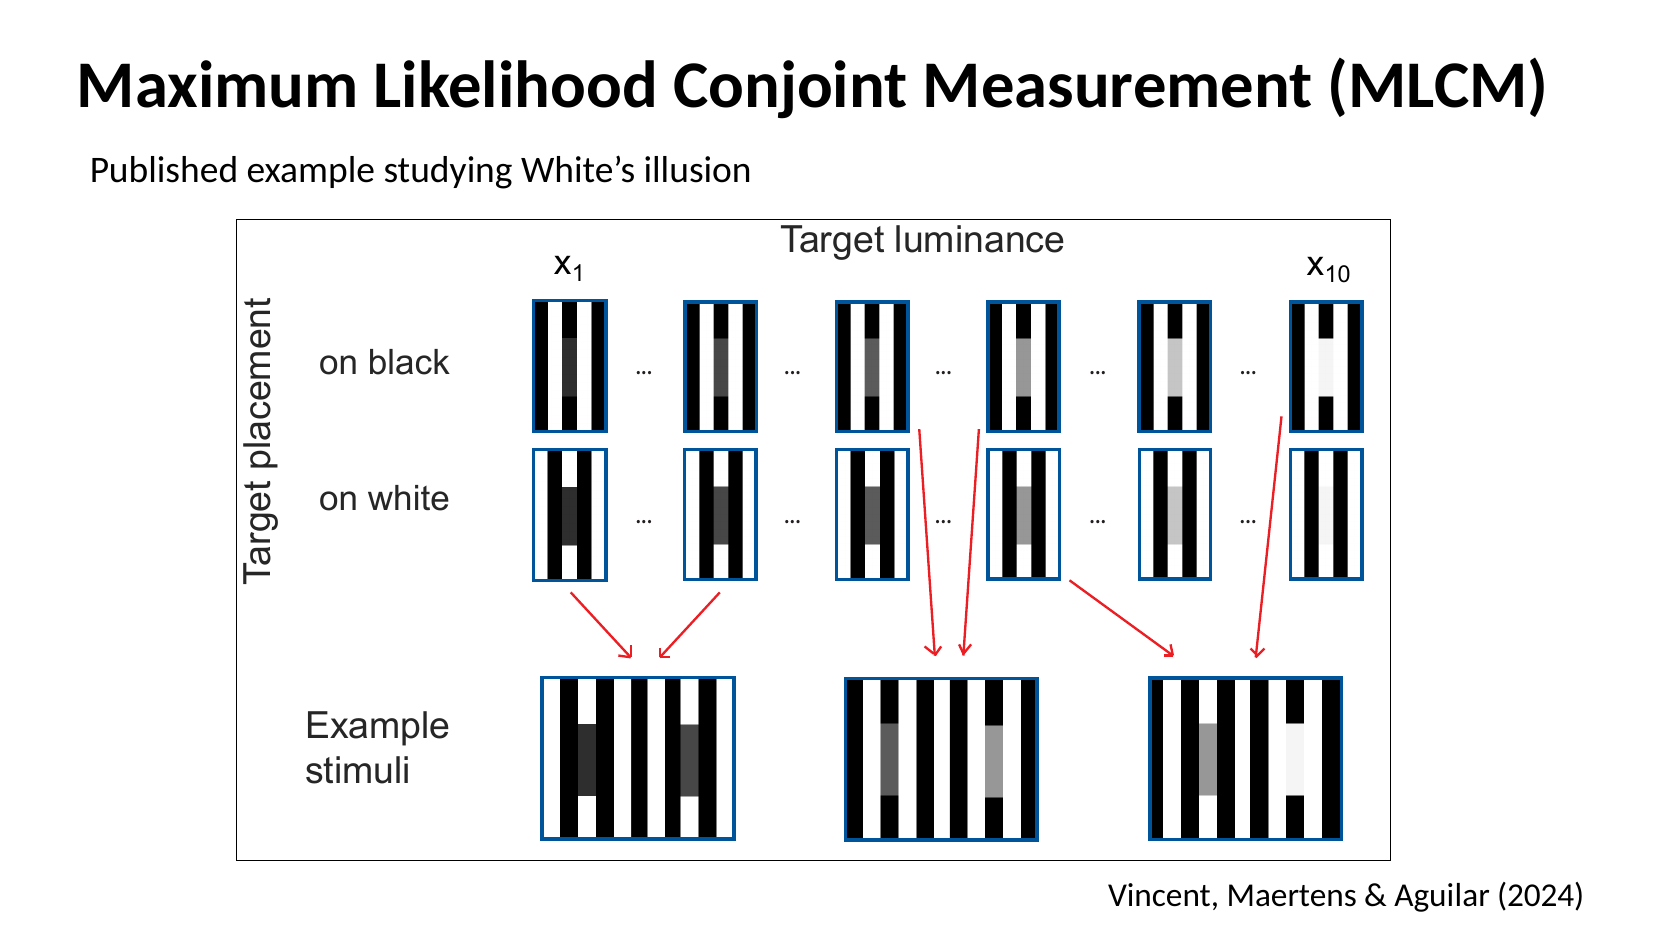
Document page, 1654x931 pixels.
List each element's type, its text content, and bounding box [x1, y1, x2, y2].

picture [236, 219, 1391, 861]
text_box Vincent, Maertens & Aguilar (2024) [1093, 874, 1654, 931]
text_box Published example studying White’s illusion [75, 146, 1201, 200]
title Maximum Likelihood Conjoint Measurement (MLCM) [76, 13, 1565, 169]
